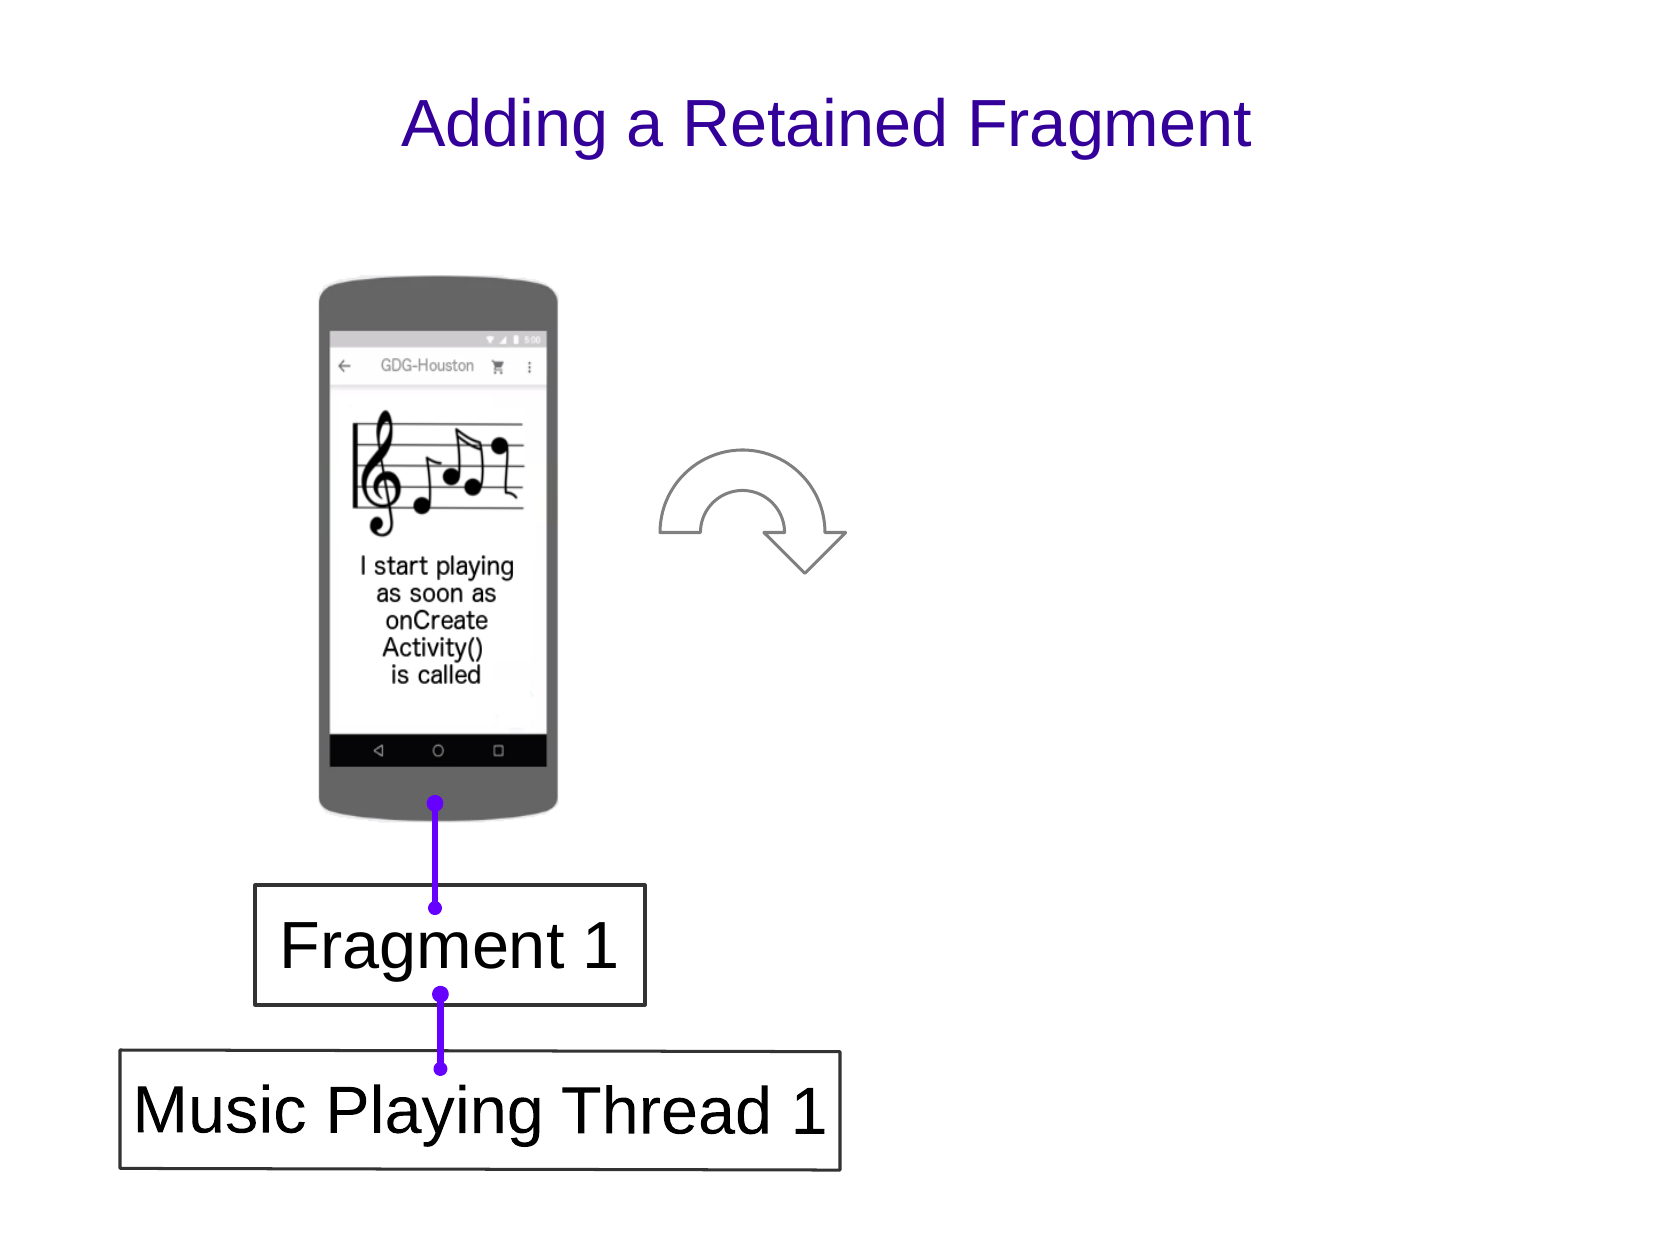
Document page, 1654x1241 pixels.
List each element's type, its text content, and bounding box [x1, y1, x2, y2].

text_box Fragment 1 [255, 885, 646, 1006]
picture [264, 243, 616, 856]
title Adding a Retained Fragment [82, 27, 1571, 220]
text_box Music Playing Thread 1 [120, 1050, 841, 1171]
